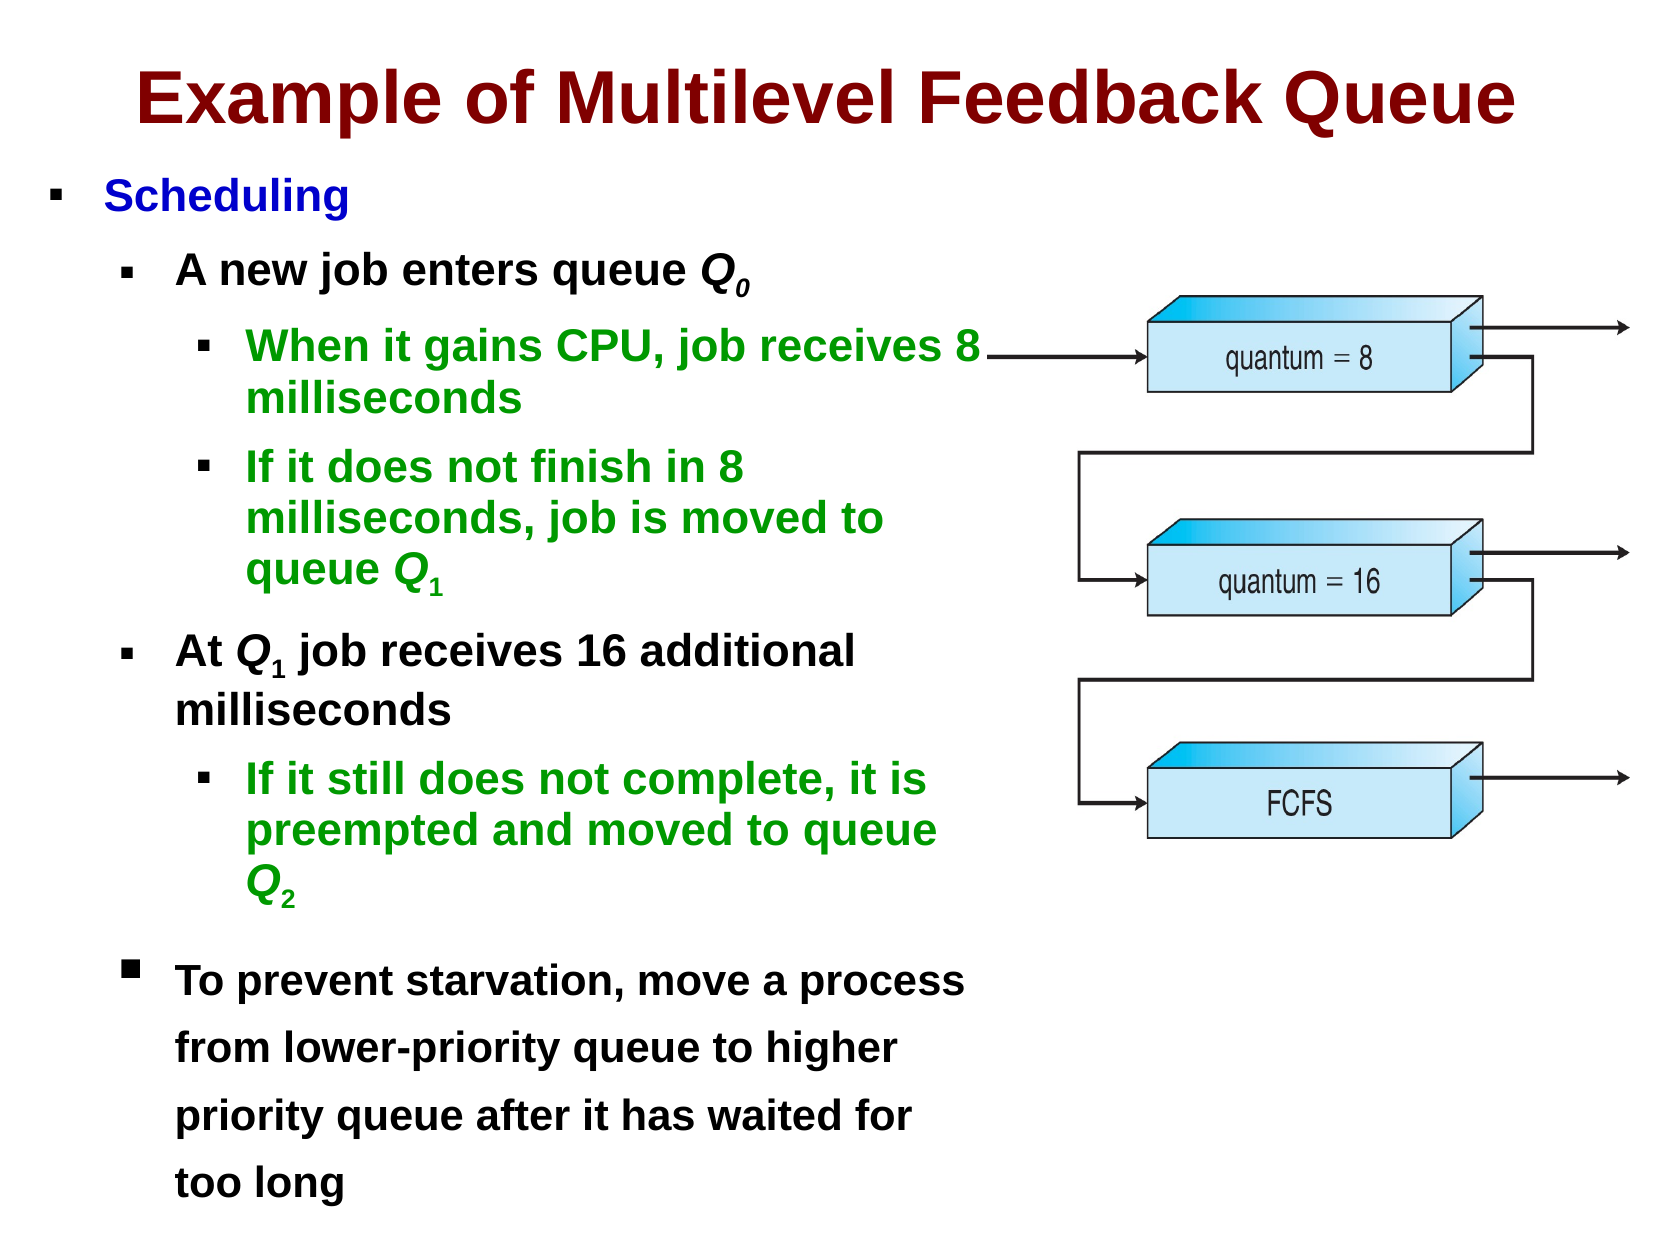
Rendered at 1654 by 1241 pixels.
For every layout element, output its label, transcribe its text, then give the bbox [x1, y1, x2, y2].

list Scheduling A new job enters queue Q0 When it gains CPU, job receives 8 milliseconds If it does not finish in 8 milliseconds, job is moved to queue Q1 At Q1 job receives 16 additional milliseconds If it still does not complete, it is preempted and moved to queue Q2 To prevent starvation, move a process from lower-priority queue to higher priority queue after it has waited for too long [32, 169, 986, 1233]
picture [987, 295, 1630, 839]
title Example of Multilevel Feedback Queue [82, 0, 1571, 201]
